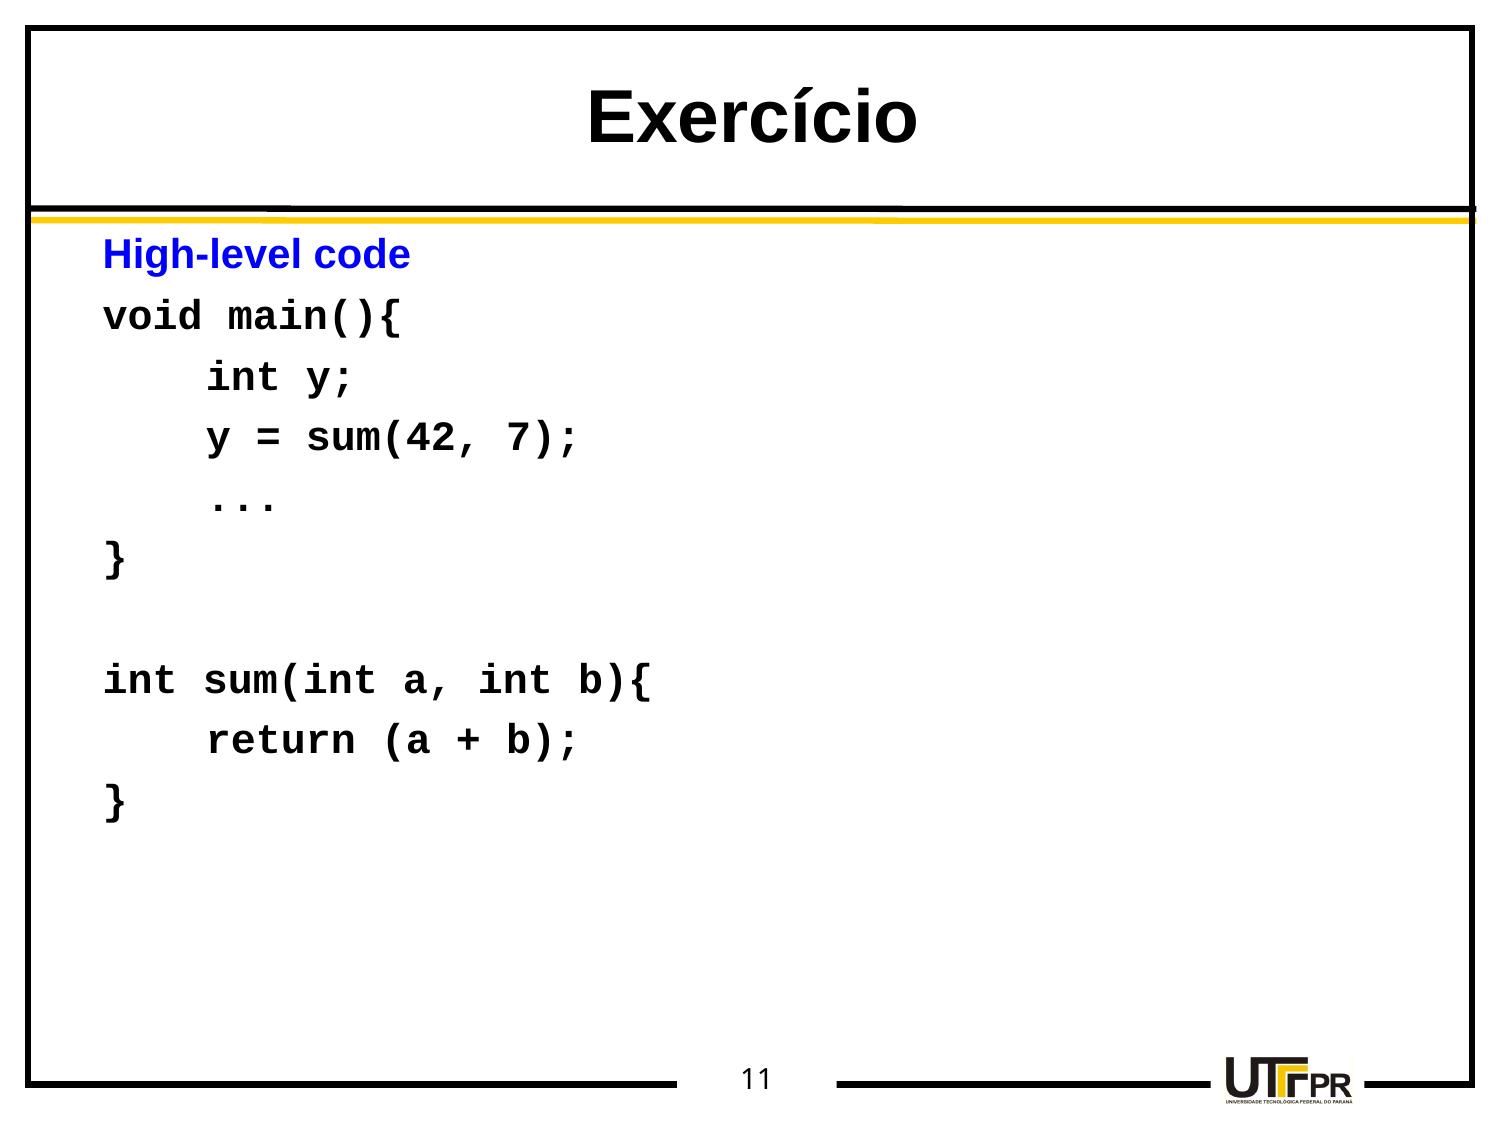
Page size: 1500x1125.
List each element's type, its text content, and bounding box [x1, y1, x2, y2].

picture [1225, 1057, 1353, 1104]
list High-level code void main(){ int y; y = sum(42, 7); ... } int sum(int a, int b){ return (a + b); } [41, 225, 1447, 1034]
title Exercício [29, 29, 1477, 207]
